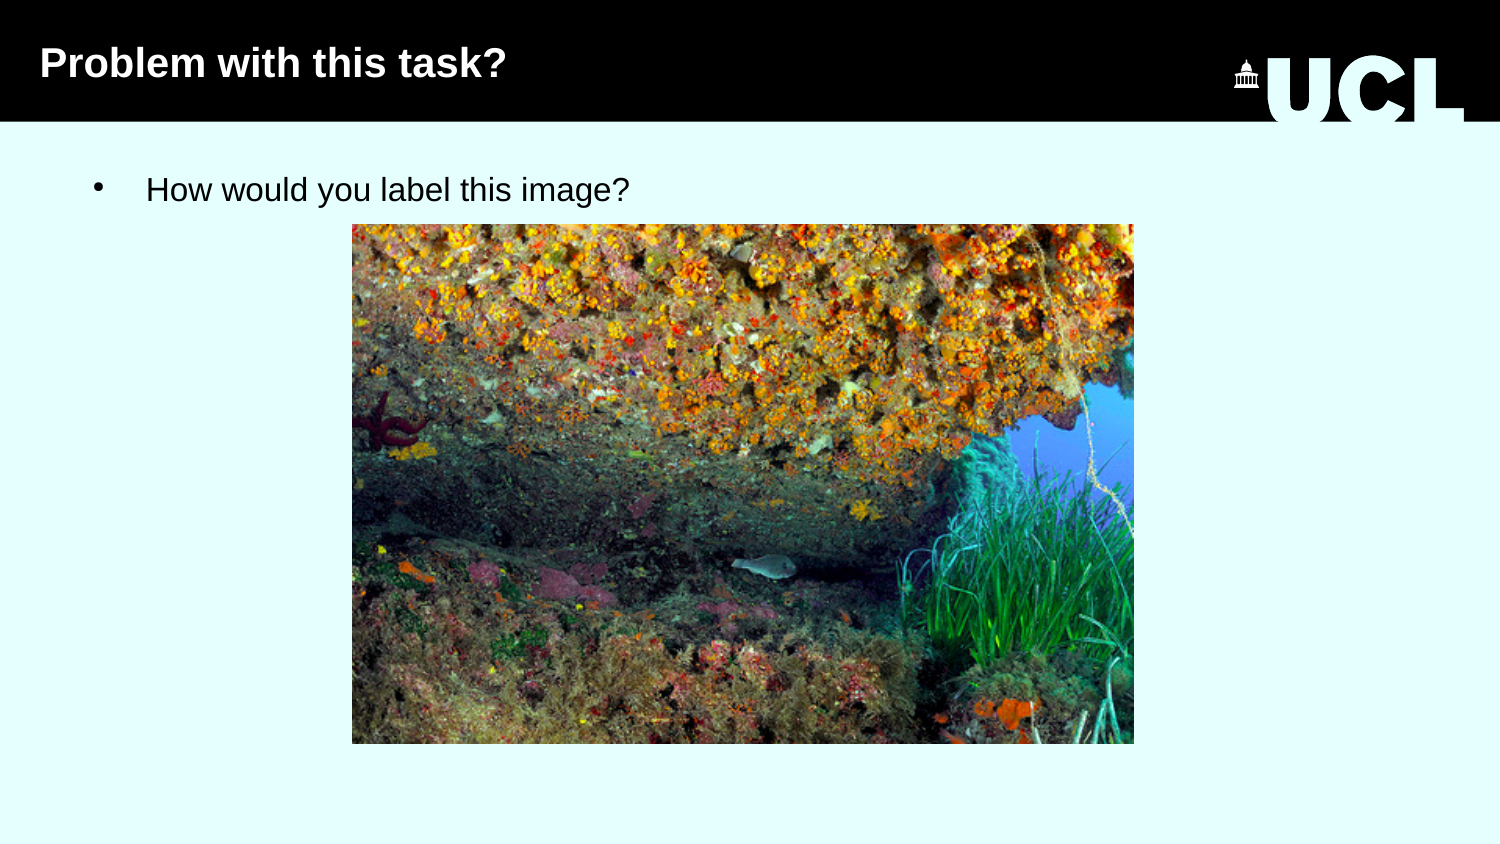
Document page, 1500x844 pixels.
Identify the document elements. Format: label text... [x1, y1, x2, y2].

picture [1234, 59, 1259, 88]
list How would you label this image? [75, 167, 1425, 658]
text_box [0, 0, 1500, 122]
picture [352, 224, 1134, 744]
text_box Problem with this task? [39, 35, 508, 86]
